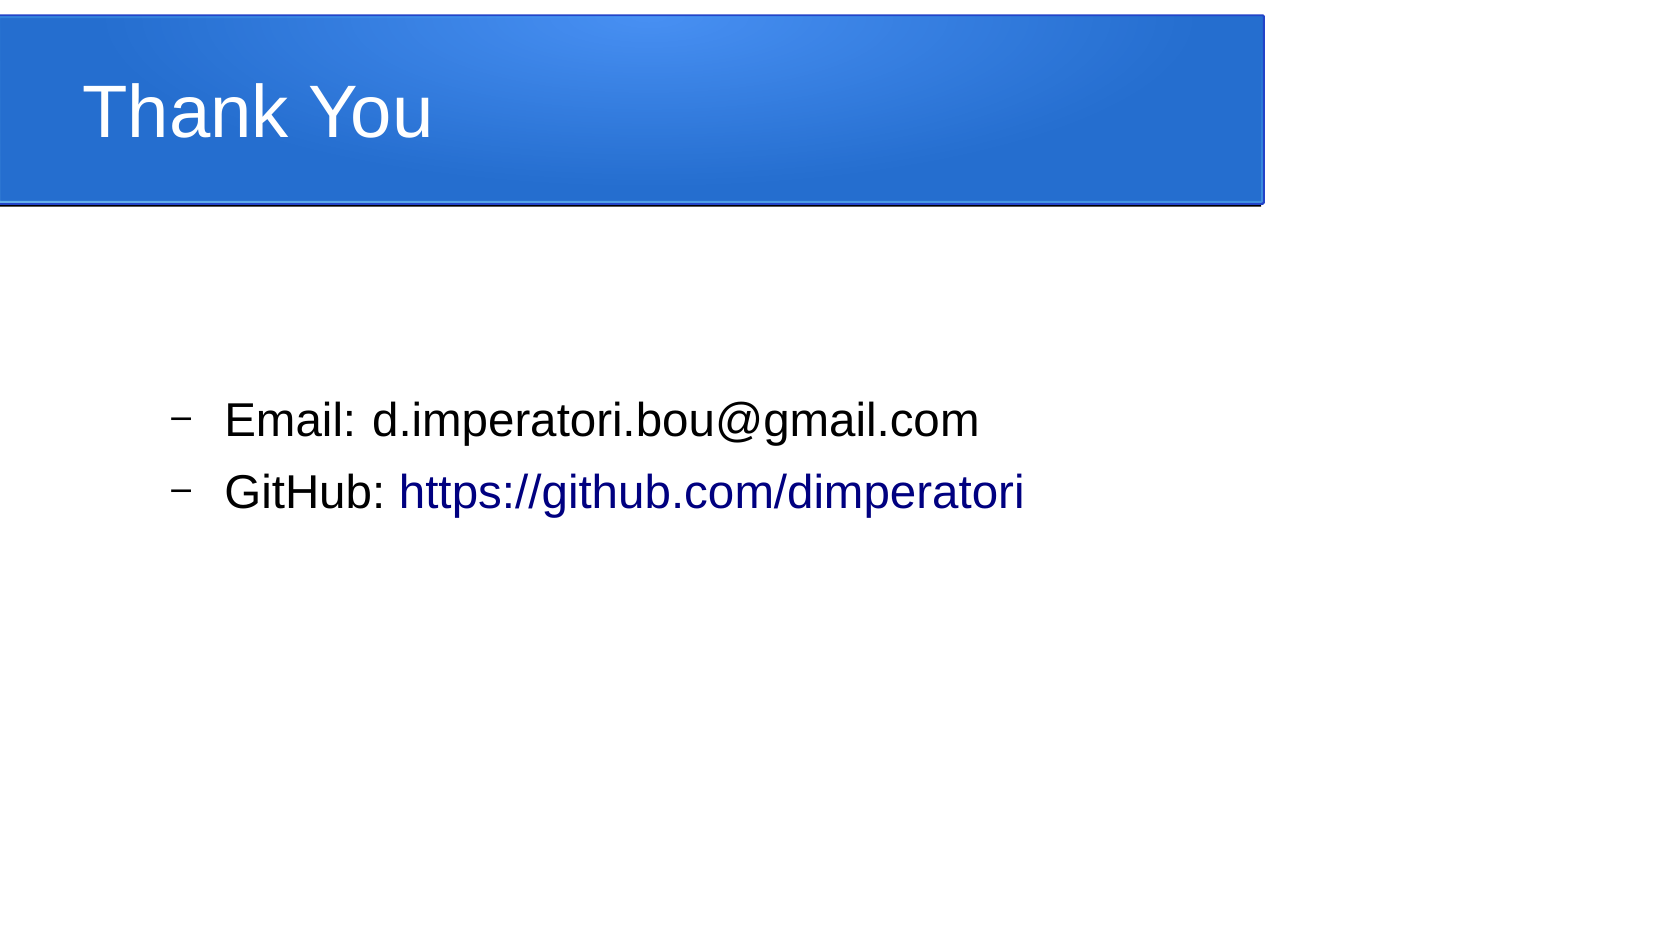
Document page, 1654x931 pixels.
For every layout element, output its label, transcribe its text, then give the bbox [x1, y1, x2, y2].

list Email: d.imperatori.bou@gmail.com GitHub: https://github.com/dimperatori [82, 224, 1571, 764]
title Thank You [82, 35, 1235, 189]
